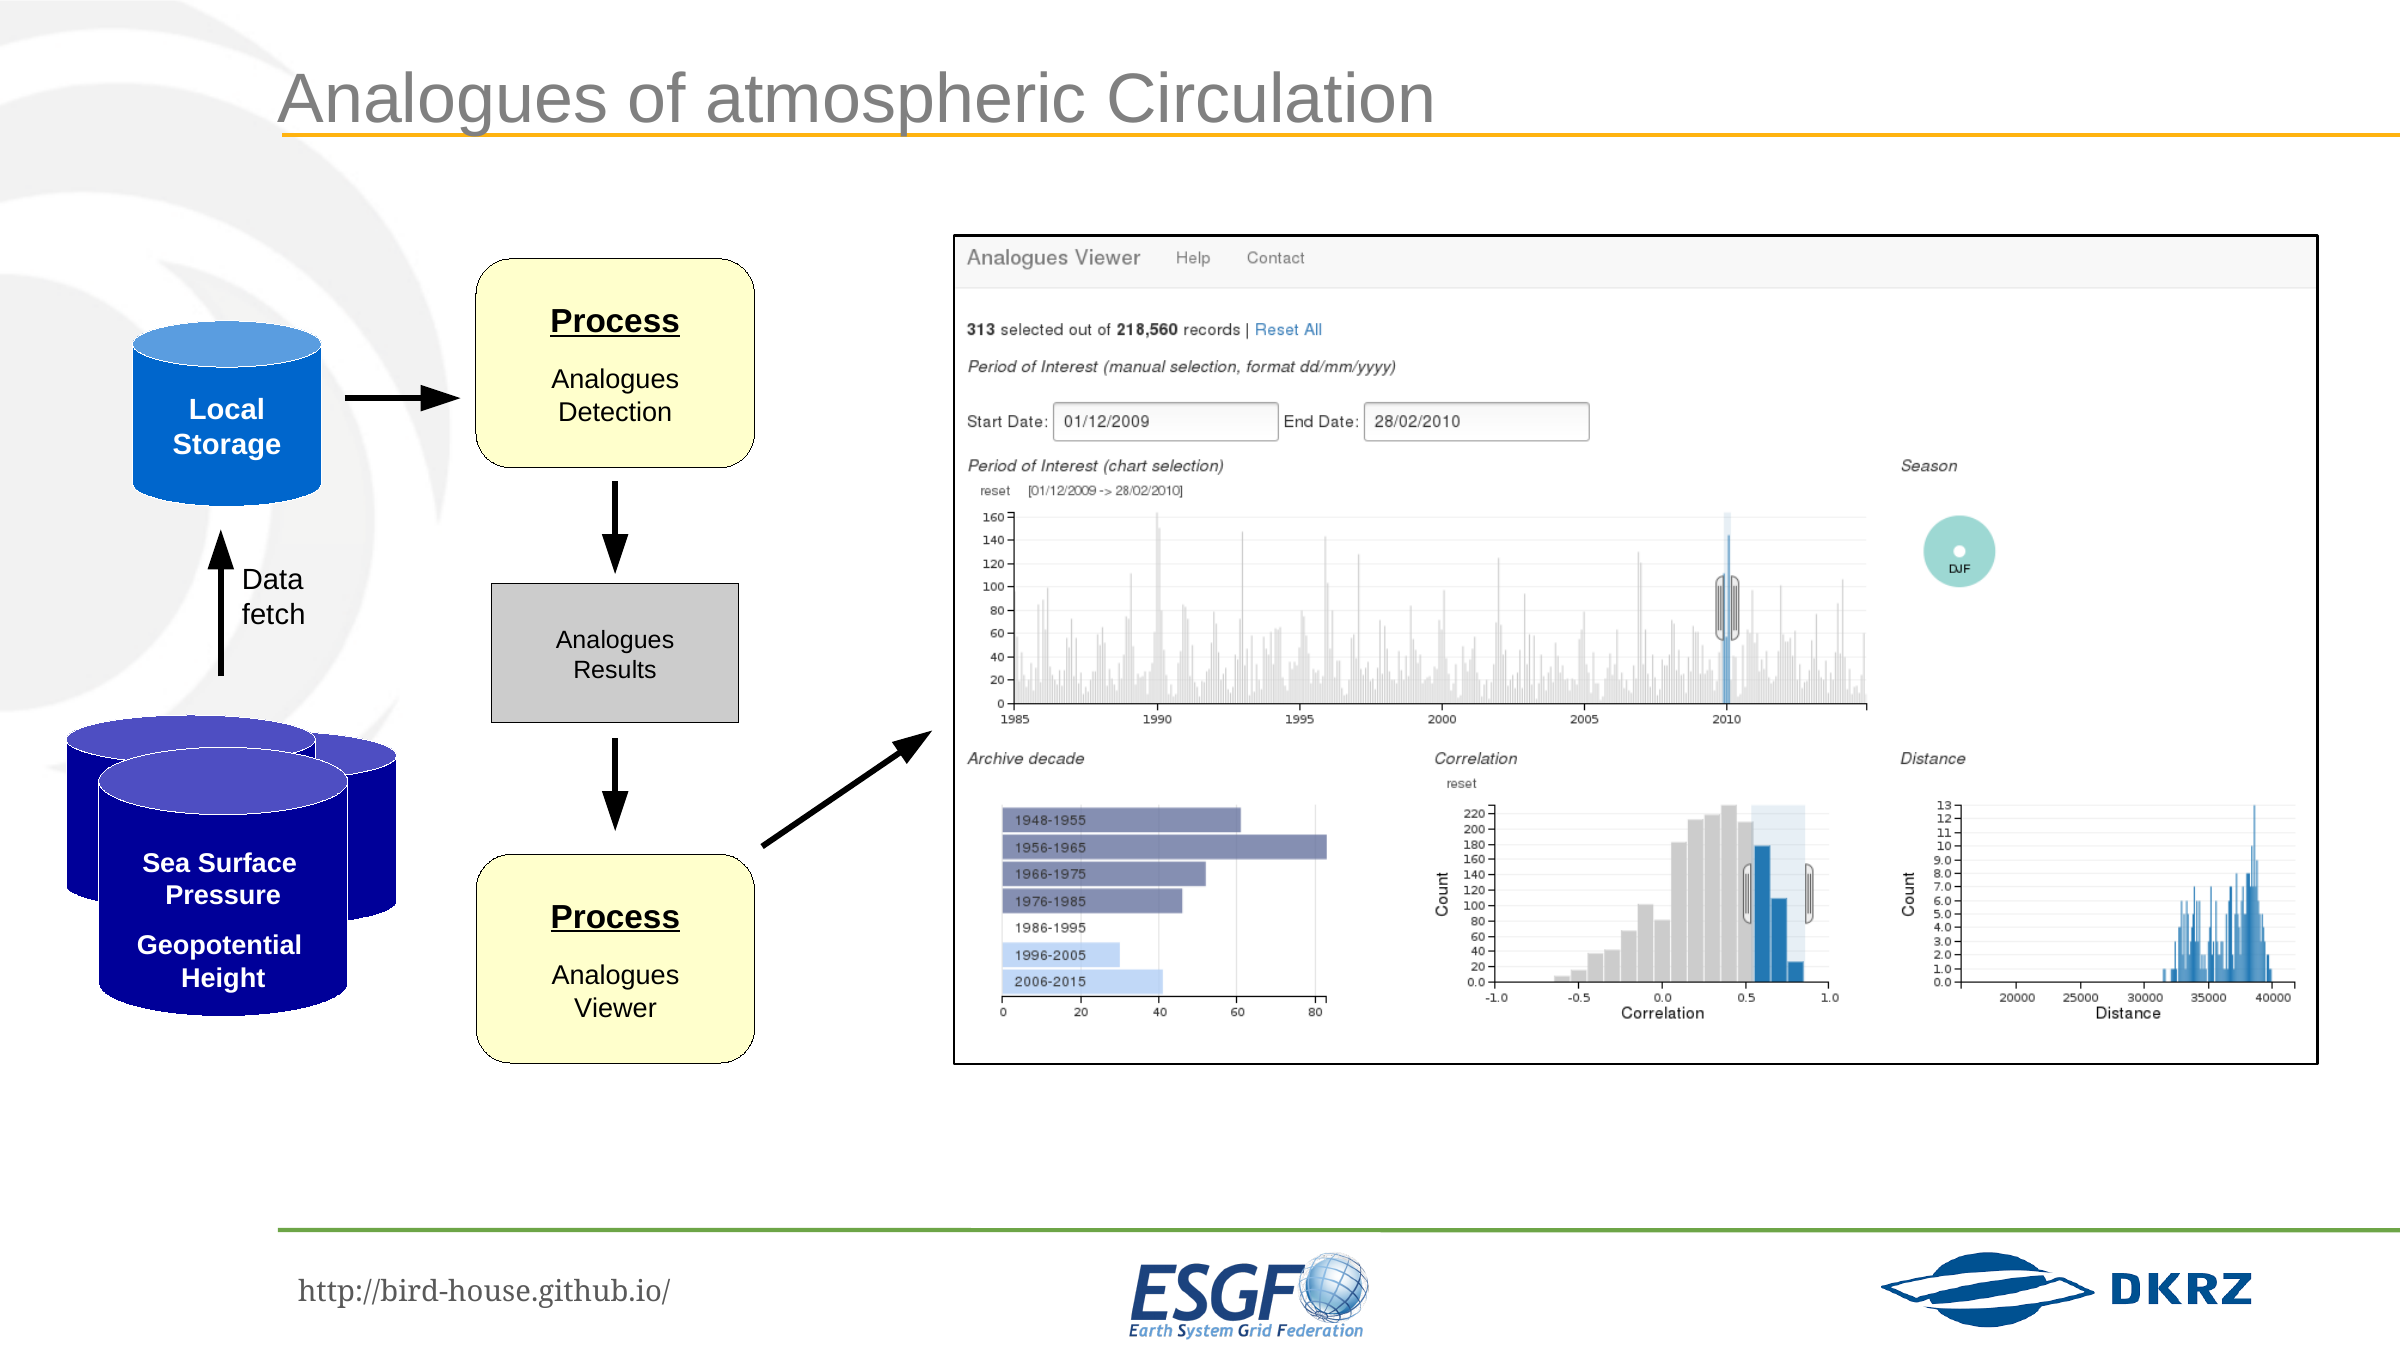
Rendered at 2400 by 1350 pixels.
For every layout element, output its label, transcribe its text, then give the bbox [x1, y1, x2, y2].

text_box Sea Surface Pressure Geopotential Height [98, 783, 348, 1017]
text_box [297, 741, 316, 758]
text_box Process Analogues Viewer [476, 854, 755, 1064]
text_box Process Analogues Detection [475, 258, 755, 468]
text_box [347, 758, 397, 921]
text_box [66, 742, 123, 902]
text_box Analogues of atmospheric Circulation [277, 29, 1501, 160]
picture [0, 0, 977, 786]
picture [1879, 1244, 2259, 1335]
picture [1074, 1179, 1418, 1350]
text_box Local Storage [132, 346, 322, 507]
text_box Data fetch [227, 552, 368, 658]
text_box Analogues Results [491, 583, 739, 723]
picture [955, 236, 2317, 1063]
